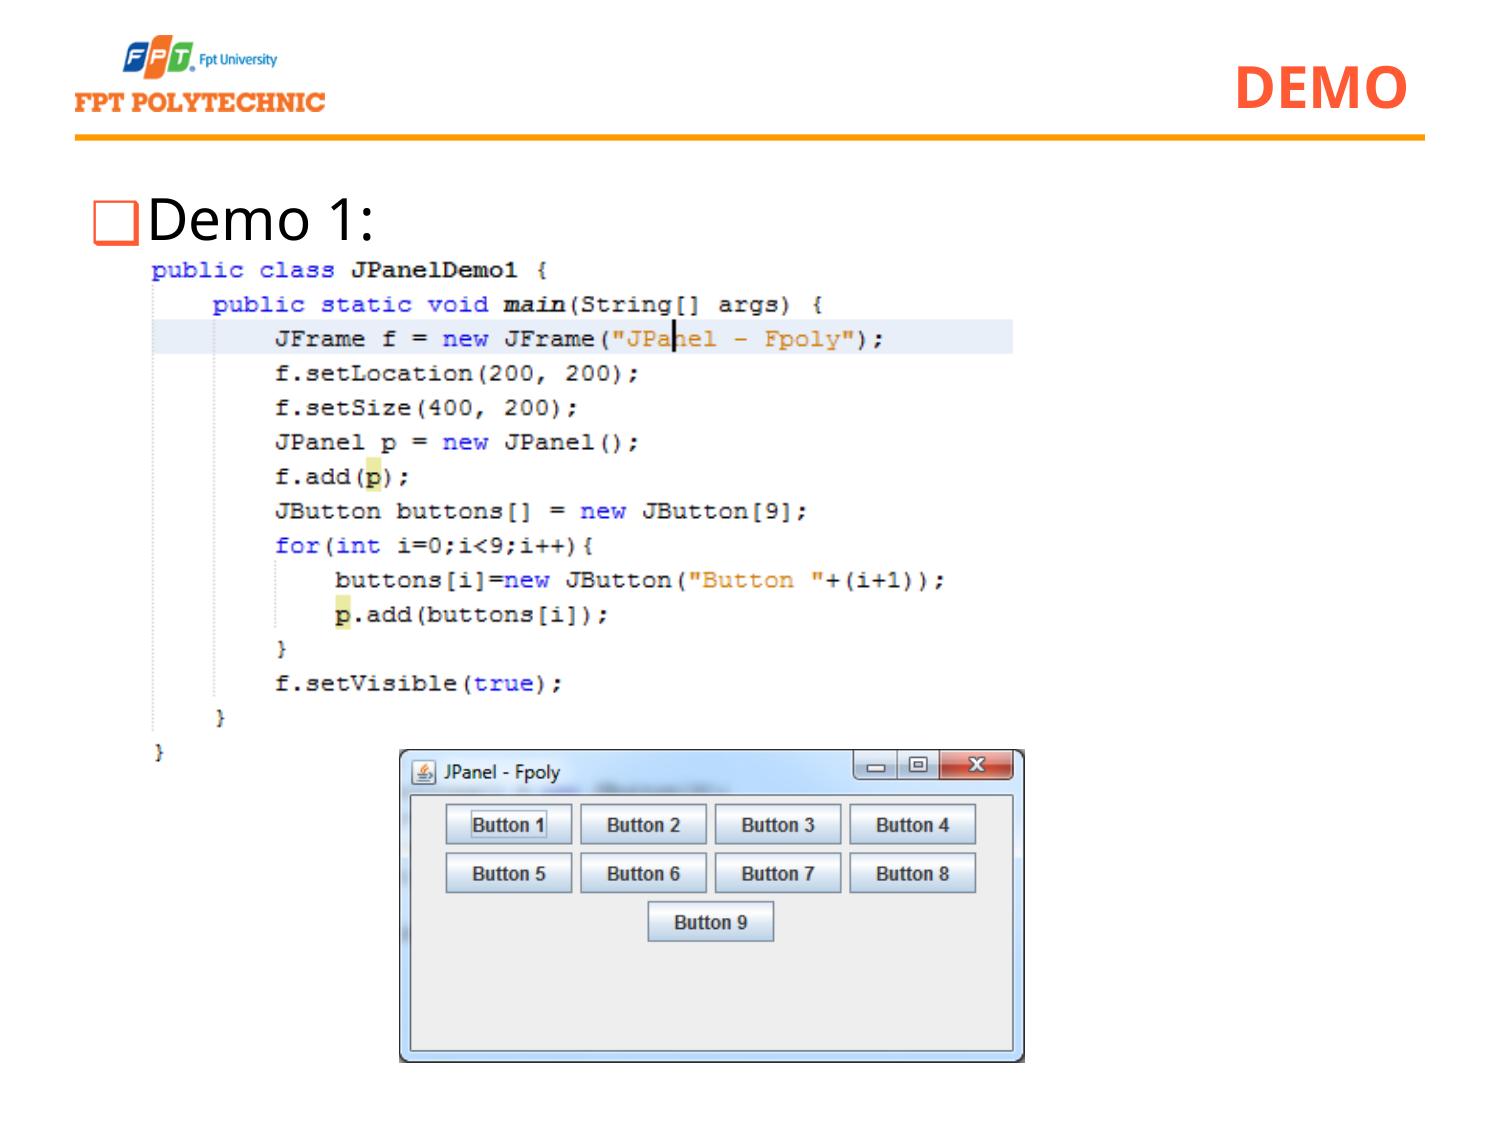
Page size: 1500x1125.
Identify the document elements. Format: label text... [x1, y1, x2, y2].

list Demo 1: [75, 174, 1425, 1038]
picture [75, 35, 325, 112]
picture [399, 749, 1025, 1063]
title Demo [337, 45, 1425, 125]
